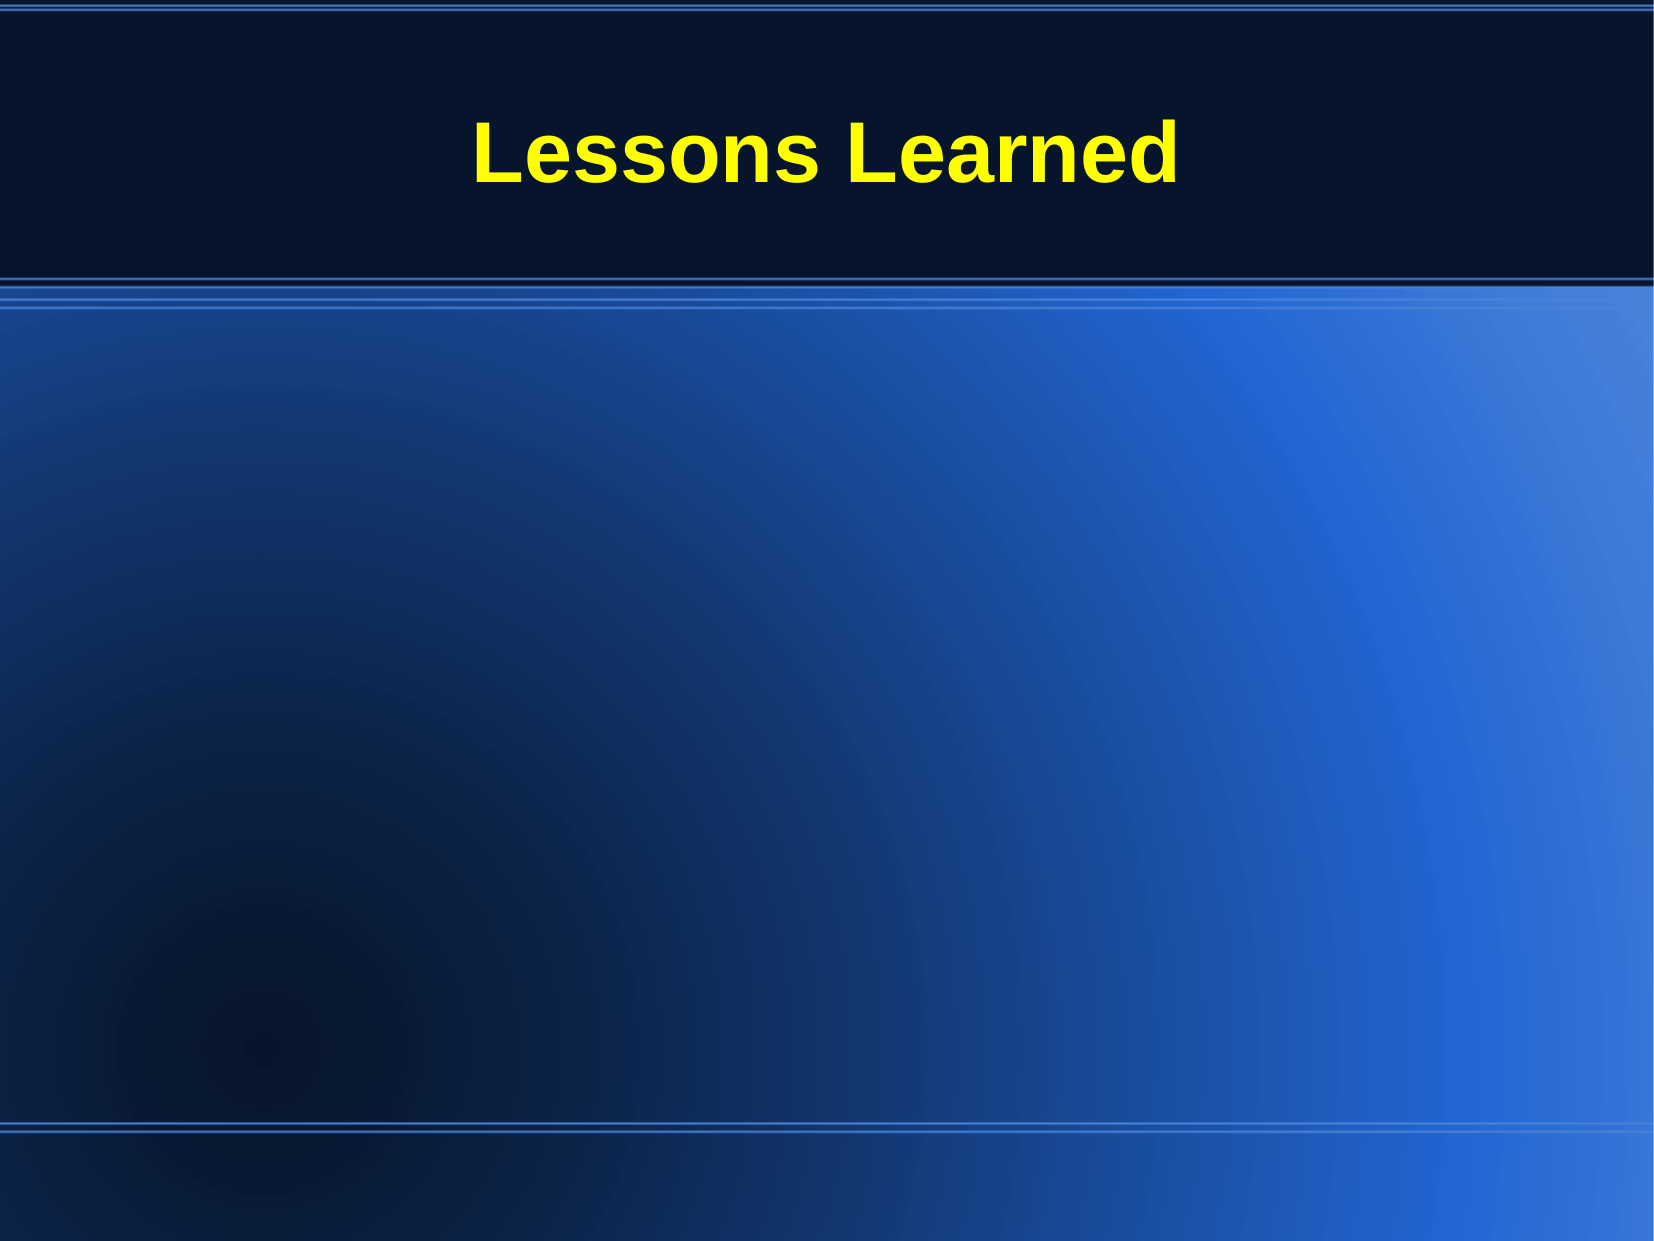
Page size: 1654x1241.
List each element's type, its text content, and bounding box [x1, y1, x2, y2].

title Lessons Learned [82, 49, 1571, 257]
picture [0, 0, 1654, 1241]
